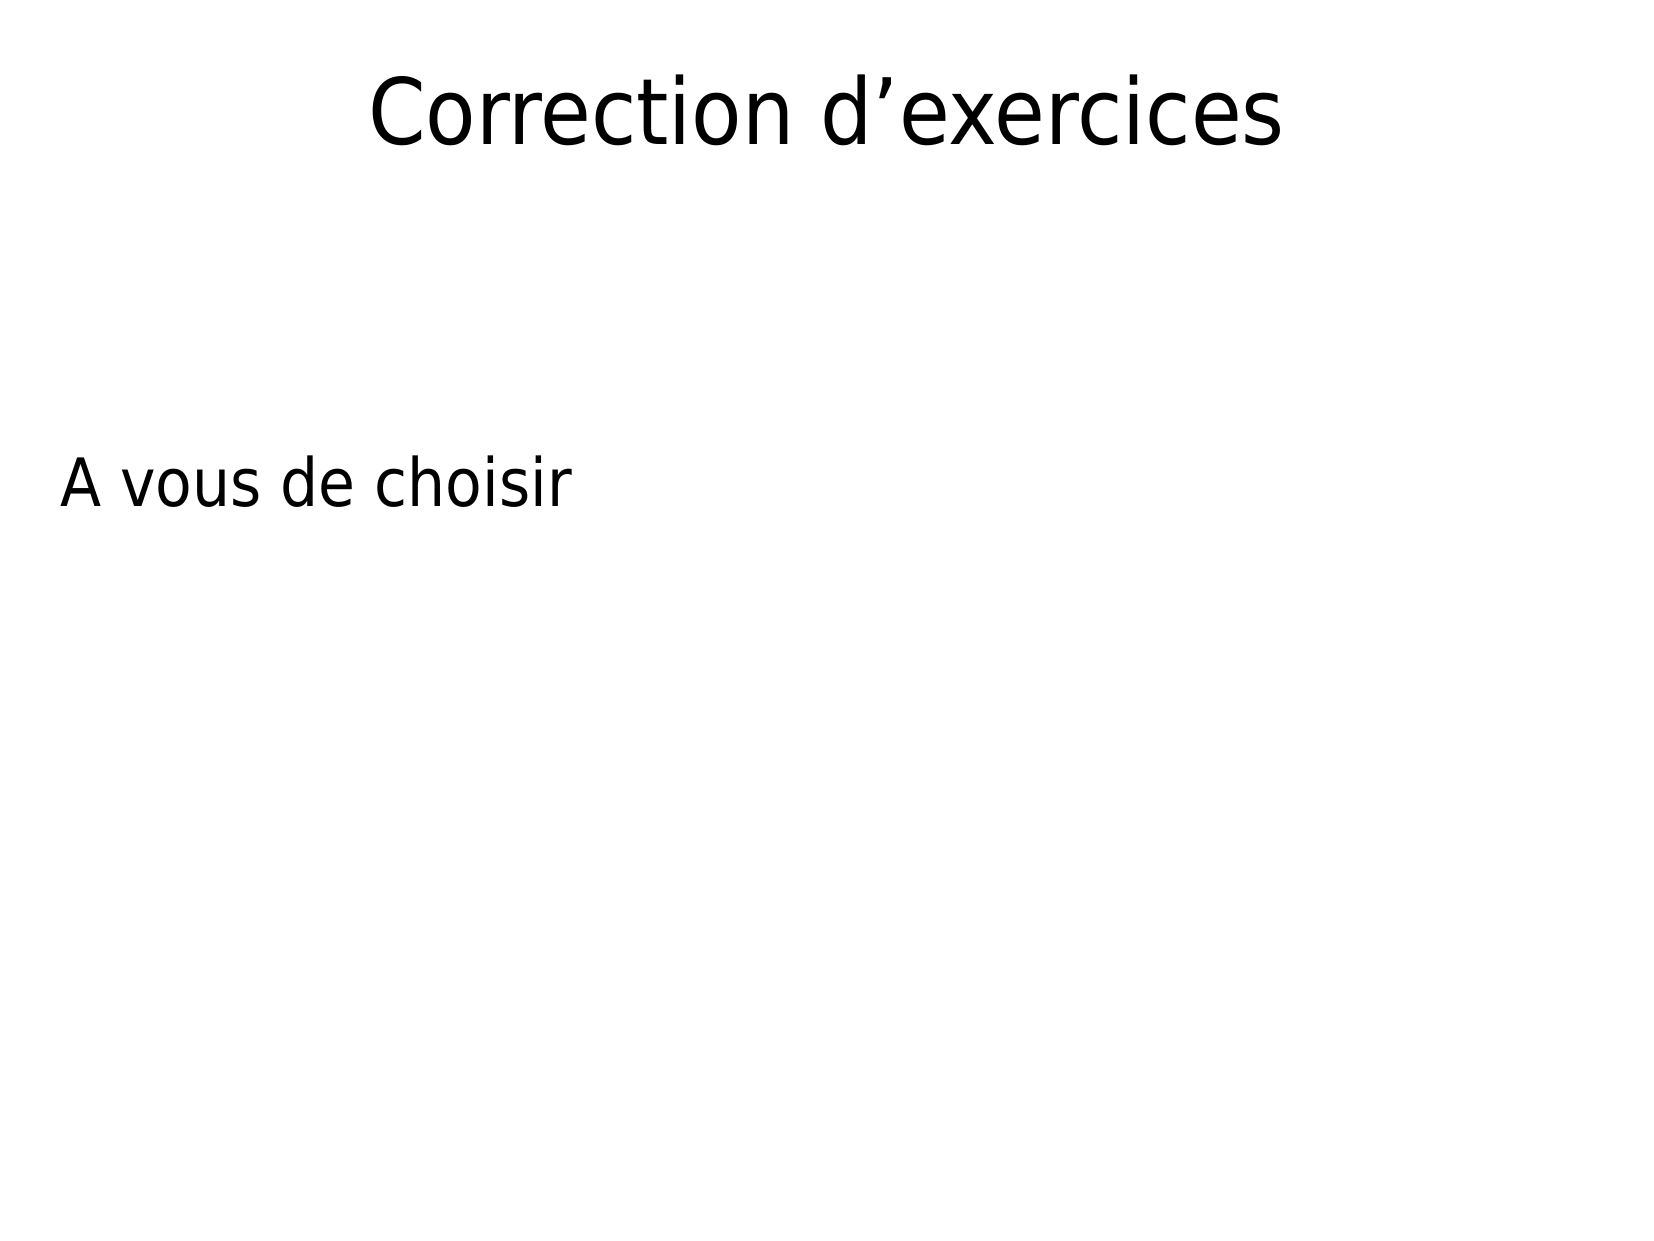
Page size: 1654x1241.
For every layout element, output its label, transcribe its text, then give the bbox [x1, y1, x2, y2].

title Correction d’exercices [41, 12, 1613, 133]
title A vous de choisir [41, 133, 1613, 1223]
